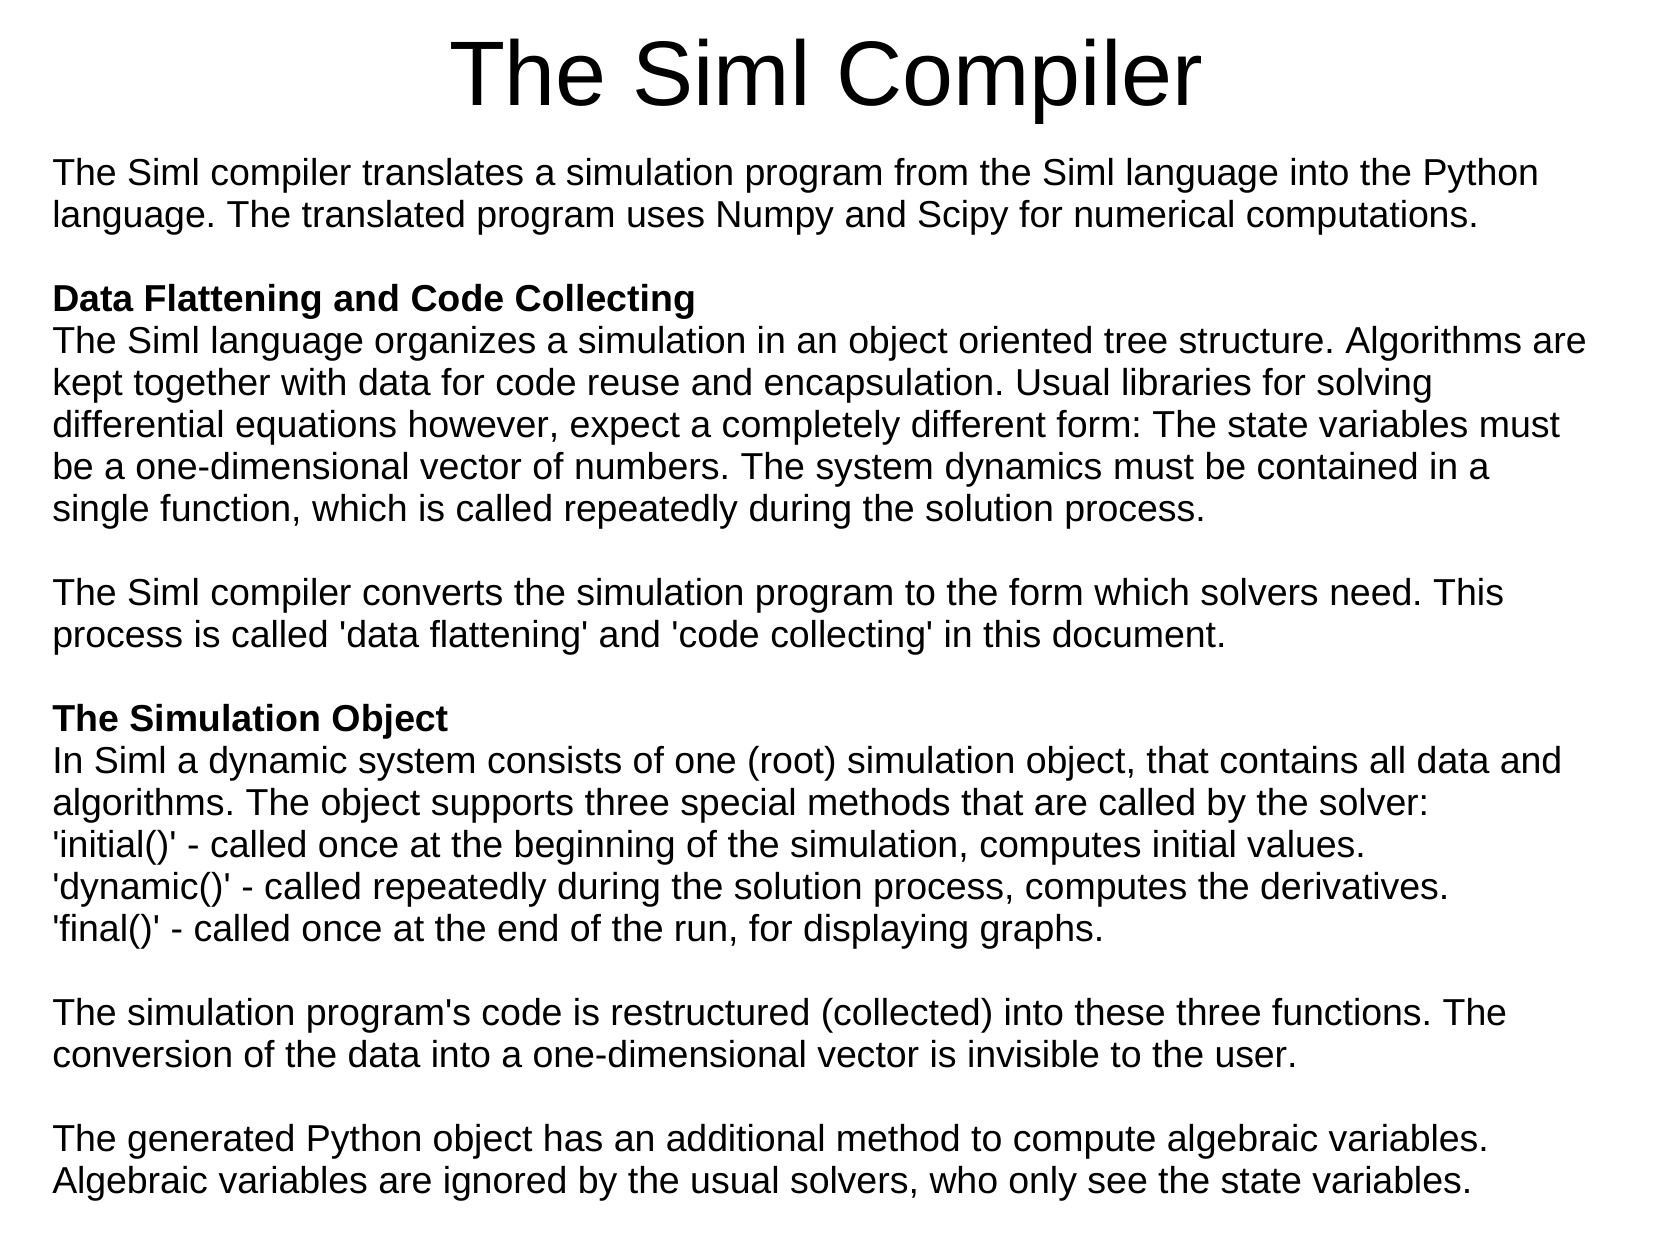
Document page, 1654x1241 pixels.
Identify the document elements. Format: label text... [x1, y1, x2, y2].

text_box The Siml compiler translates a simulation program from the Siml language into the Python language. The translated program uses Numpy and Scipy for numerical computations. Data Flattening and Code Collecting The Siml language organizes a simulation in an object oriented tree structure. Algorithms are kept together with data for code reuse and encapsulation. Usual libraries for solving differential equations however, expect a completely different form: The state variables must be a one-dimensional vector of numbers. The system dynamics must be contained in a single function, which is called repeatedly during the solution process. The Siml compiler converts the simulation program to the form which solvers need. This process is called 'data flattening' and 'code collecting' in this document. The Simulation Object In Siml a dynamic system consists of one (root) simulation object, that contains all data and algorithms. The object supports three special methods that are called by the solver: 'initial()' - called once at the beginning of the simulation, computes initial values. 'dynamic()' - called repeatedly during the solution process, computes the derivatives. 'final()' - called once at the end of the run, for displaying graphs. The simulation program's code is restructured (collected) into these three functions. The conversion of the data into a one-dimensional vector is invisible to the user. The generated Python object has an additional method to compute algebraic variables. Algebraic variables are ignored by the usual solvers, who only see the state variables. [37, 144, 1613, 1209]
title The Siml Compiler [82, 22, 1571, 126]
